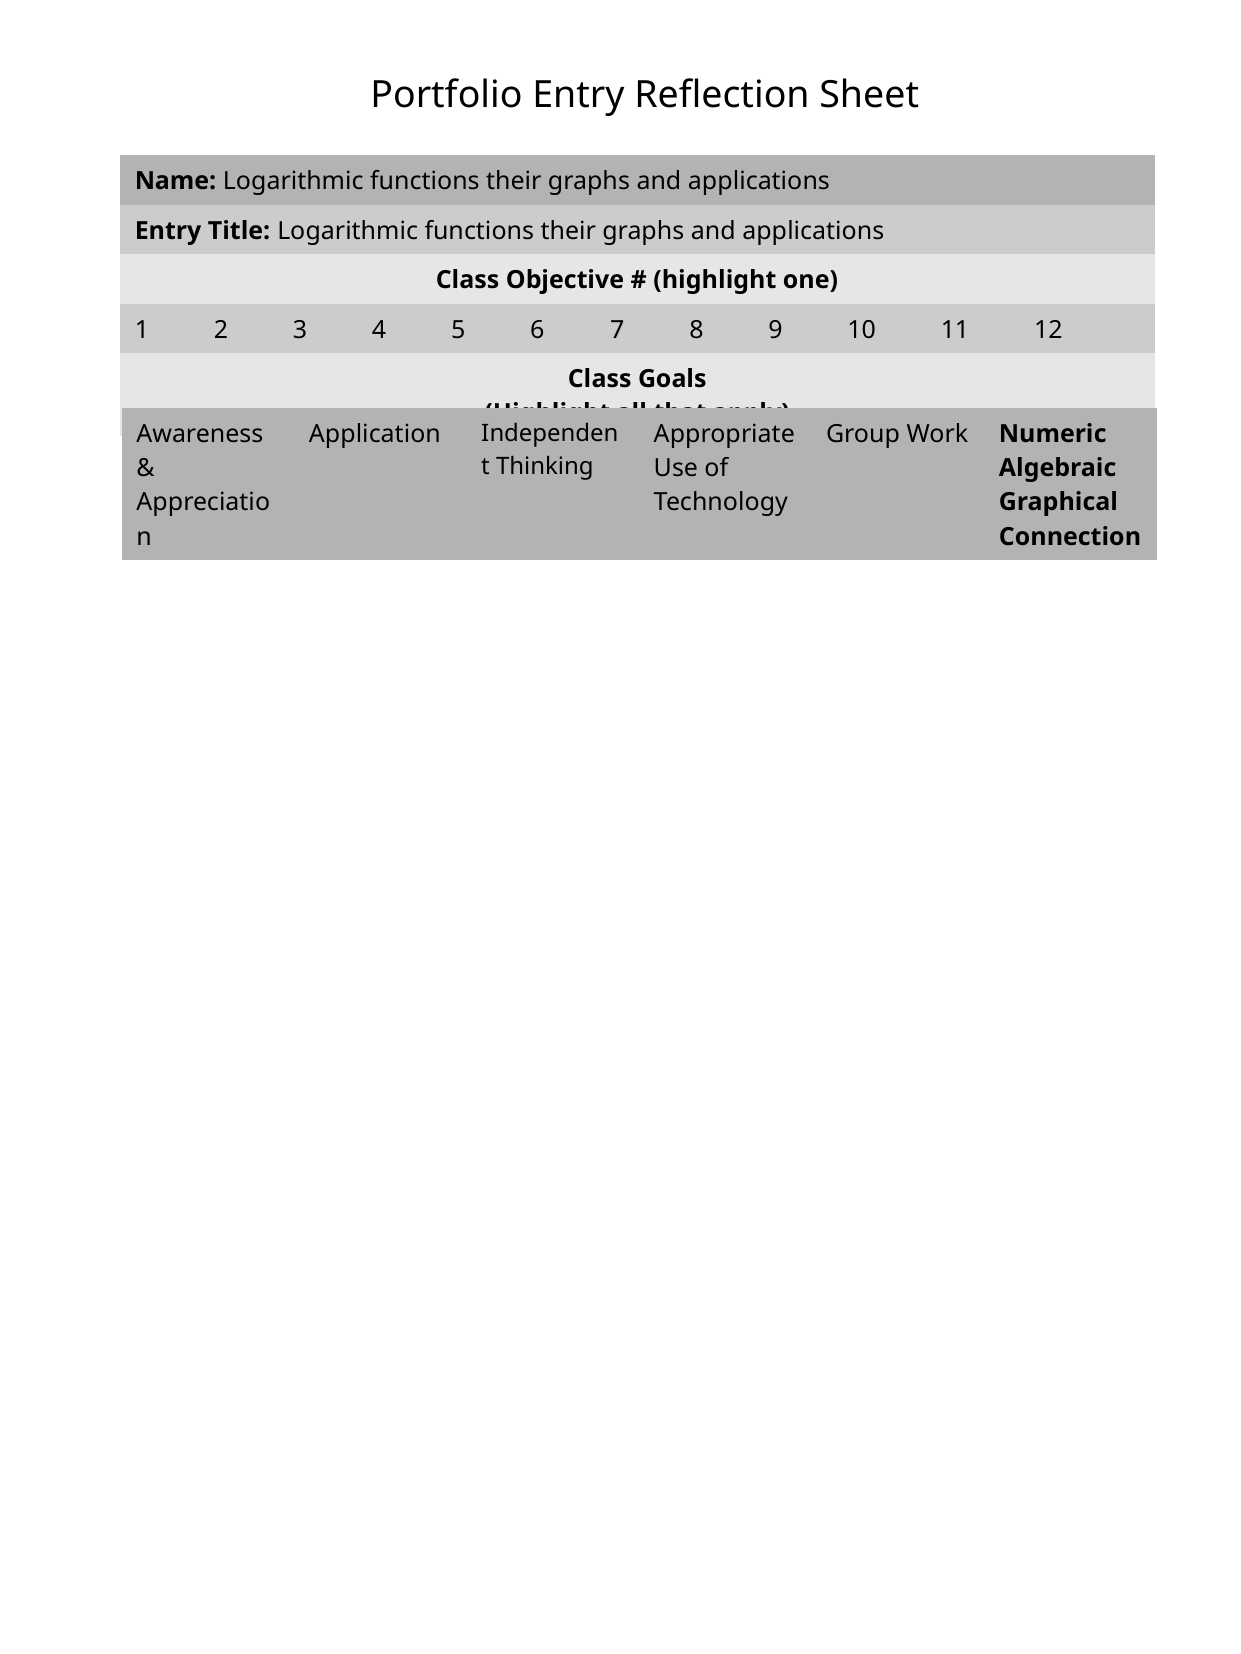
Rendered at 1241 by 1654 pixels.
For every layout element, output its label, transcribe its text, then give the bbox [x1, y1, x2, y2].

table_header Independent Thinking [467, 408, 639, 560]
table_header Numeric Algebraic Graphical Connection [984, 408, 1157, 560]
text_box Portfolio Entry Reflection Sheet [195, 60, 1096, 117]
table_cell Class Goals (Highlight all that apply) [120, 353, 1155, 436]
table_header Application [294, 408, 467, 560]
table_header Group Work [811, 408, 984, 560]
table_cell 1 2 3 4 5 6 7 8 9 10 11 12 [120, 304, 1155, 353]
table_cell Class Objective # (highlight one) [120, 254, 1155, 304]
table_header Name: Logarithmic functions their graphs and applications [120, 155, 1155, 205]
table_header Appropriate Use of Technology [639, 408, 811, 560]
table_cell Entry Title: Logarithmic functions their graphs and applications [120, 205, 1155, 254]
table_header Awareness & Appreciation [122, 408, 294, 560]
